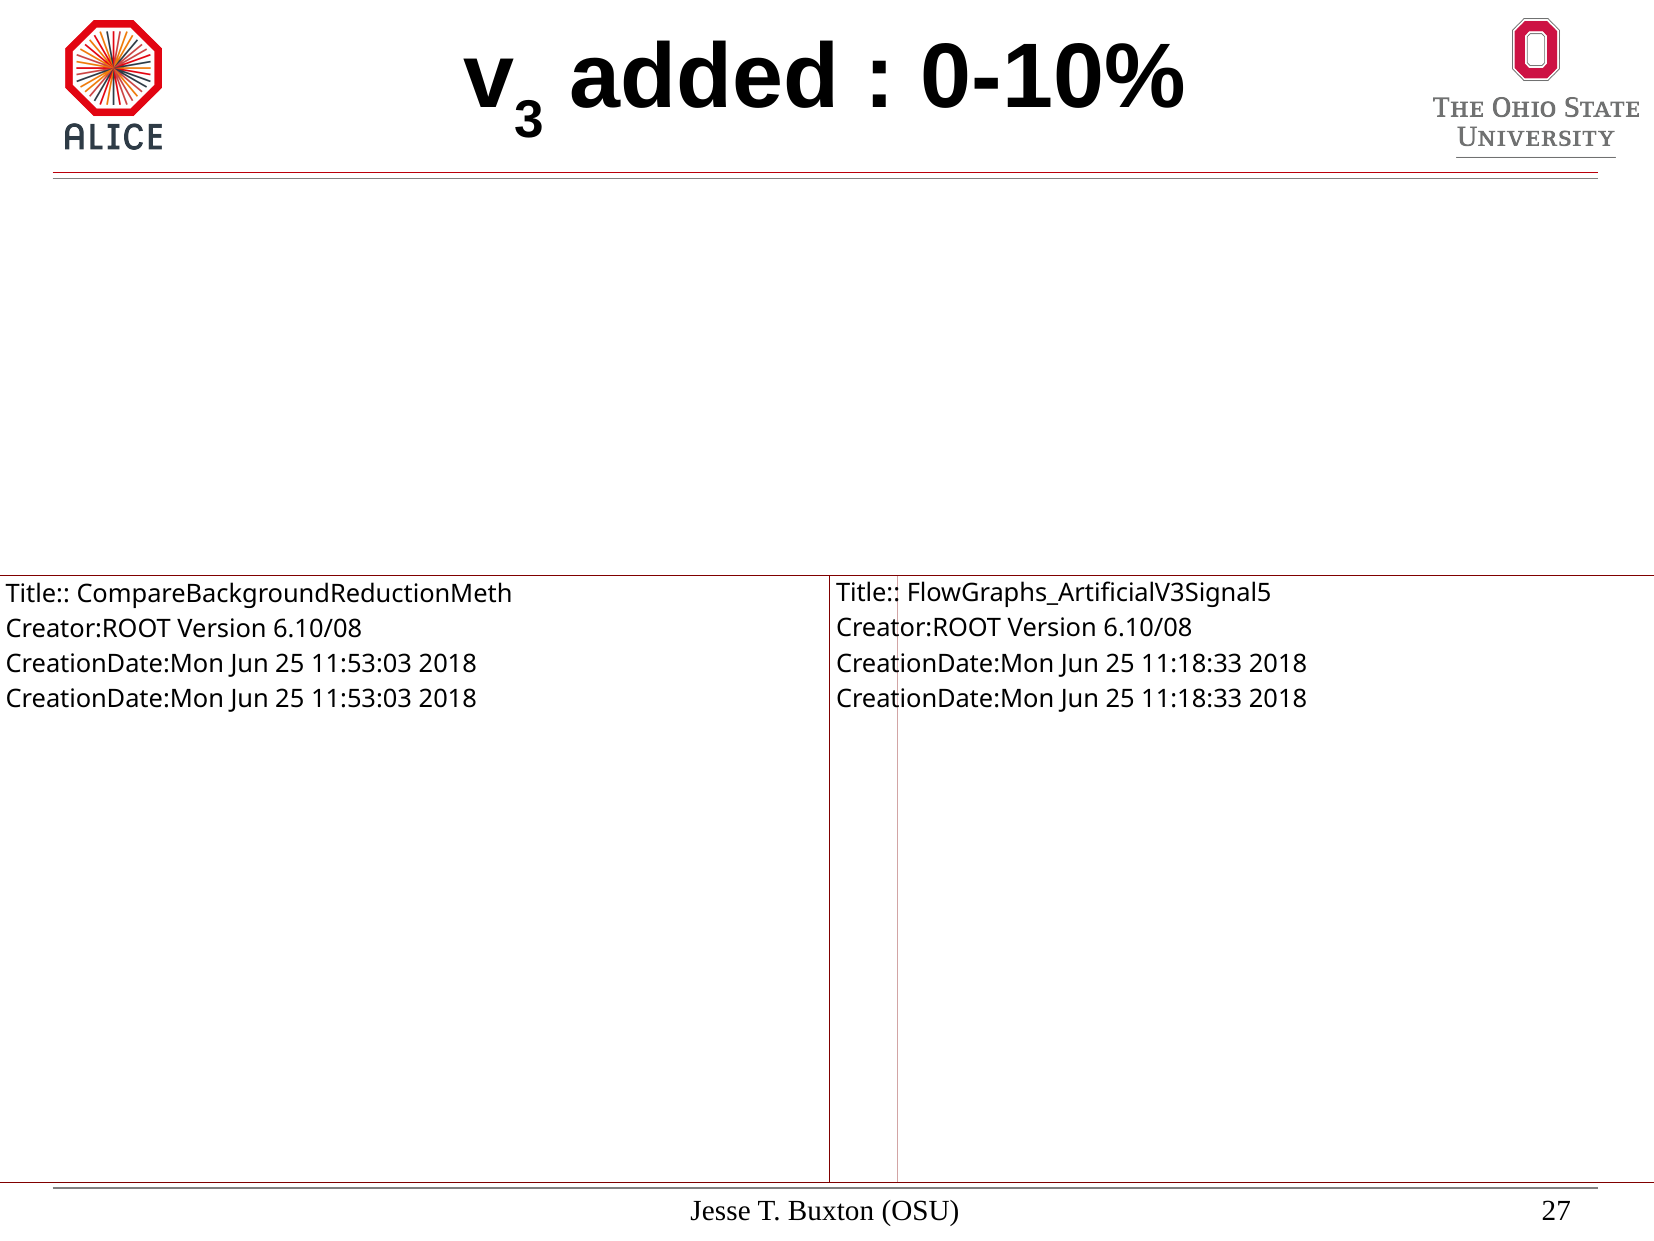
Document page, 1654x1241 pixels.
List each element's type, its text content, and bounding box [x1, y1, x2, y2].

picture [65, 20, 137, 150]
picture [0, 573, 1654, 1183]
title v3 added : 0-10% [137, 1, 1513, 172]
picture [1513, 5, 1642, 171]
